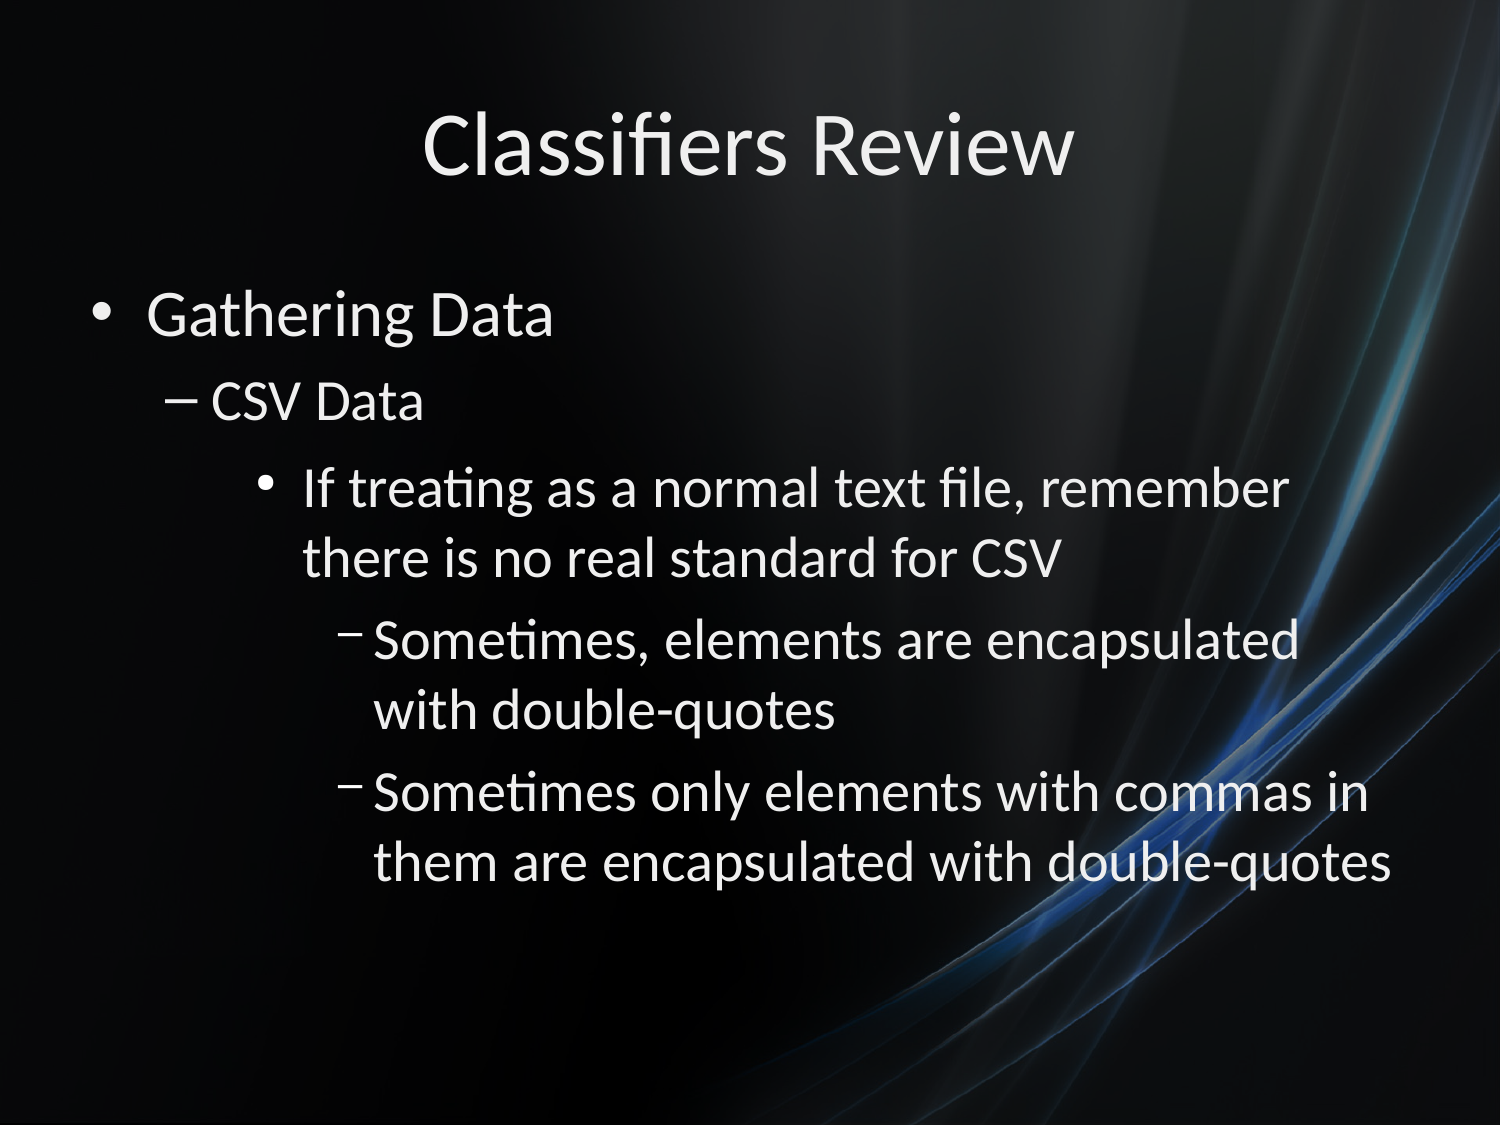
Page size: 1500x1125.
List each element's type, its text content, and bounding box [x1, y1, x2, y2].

list Gathering Data CSV Data If treating as a normal text file, remember there is no real standard for CSV Sometimes, elements are encapsulated with double-quotes Sometimes only elements with commas in them are encapsulated with double-quotes [75, 262, 1425, 1005]
title Classifiers Review [75, 45, 1425, 233]
picture [0, 0, 1500, 1125]
